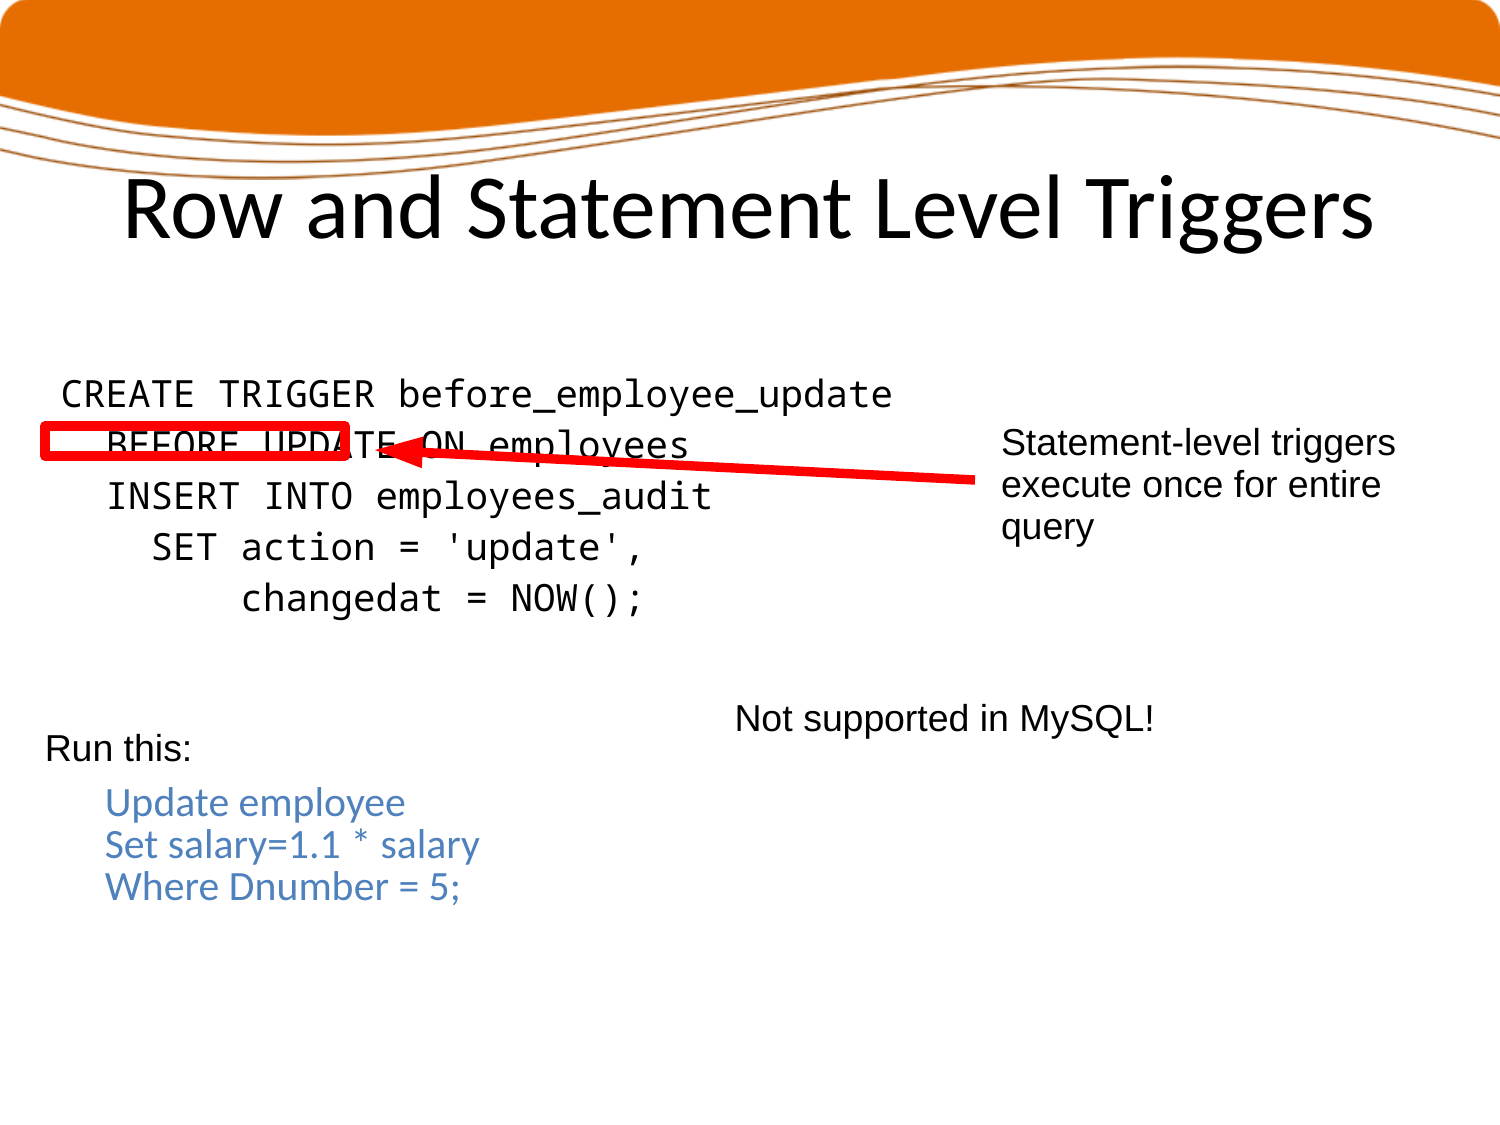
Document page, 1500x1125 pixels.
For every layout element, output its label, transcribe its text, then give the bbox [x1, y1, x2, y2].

text_box CREATE TRIGGER before_employee_update BEFORE UPDATE ON employees INSERT INTO employees_audit SET action = 'update', changedat = NOW(); [45, 360, 1081, 676]
text_box Update employee Set salary=1.1 * salary Where Dnumber = 5; [90, 778, 505, 961]
text_box Not supported in MySQL! [719, 690, 1171, 747]
text_box Run this: [30, 720, 208, 777]
title Row and Statement Level Triggers [75, 125, 1425, 279]
text_box CREATE TRIGGER before_employee_update BEFORE UPDATE ON employees INSERT INTO employees_audit SET action = 'update', changedat = NOW(); [50, 431, 340, 451]
text_box Statement-level triggers execute once for entire query [986, 414, 1497, 555]
picture [0, 0, 1500, 180]
